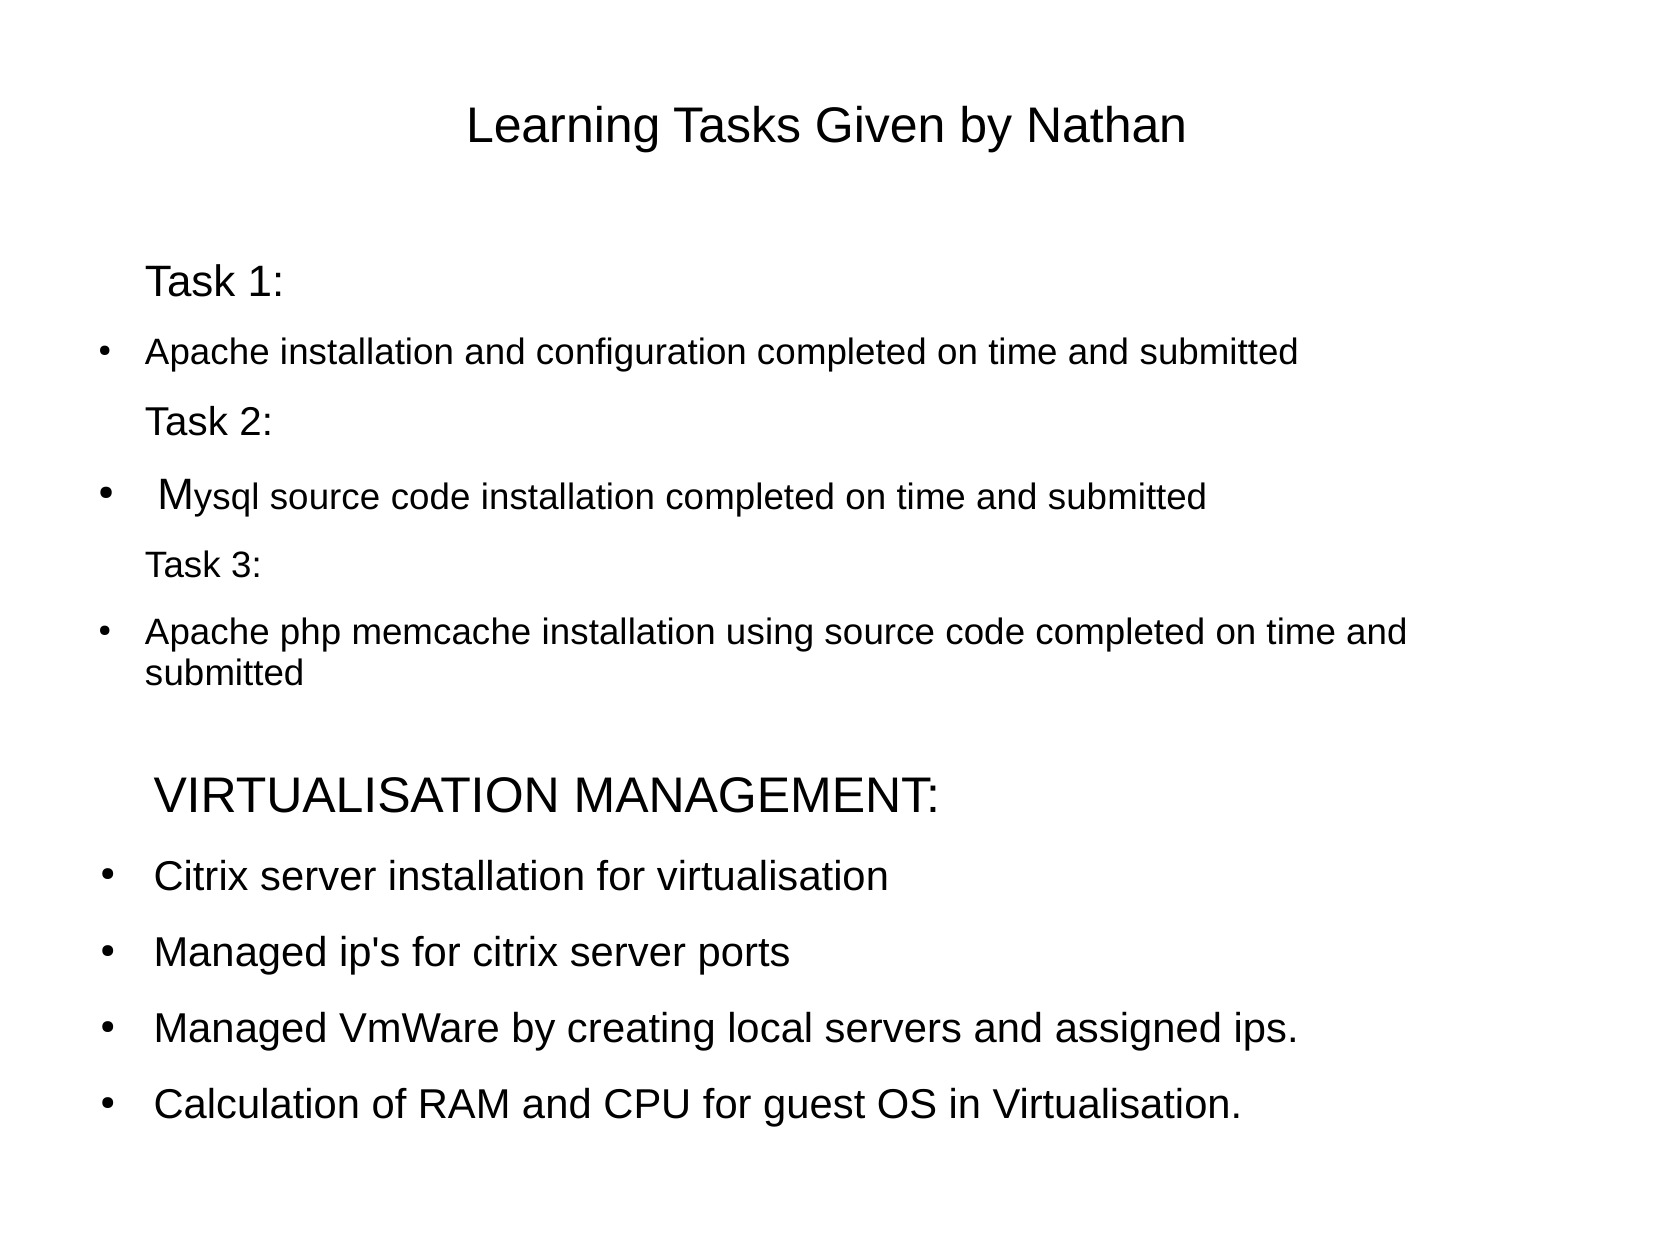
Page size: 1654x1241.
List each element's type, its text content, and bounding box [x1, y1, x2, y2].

list Task 1: Apache installation and configuration completed on time and submitted Task 2: Mysql source code installation completed on time and submitted Task 3: Apache php memcache installation using source code completed on time and submitted [82, 256, 1571, 697]
title Learning Tasks Given by Nathan [82, 49, 1571, 201]
list VIRTUALISATION MANAGEMENT: Citrix server installation for virtualisation Managed ip's for citrix server ports Managed VmWare by creating local servers and assigned ips. Calculation of RAM and CPU for guest OS in Virtualisation. [82, 767, 1571, 1193]
